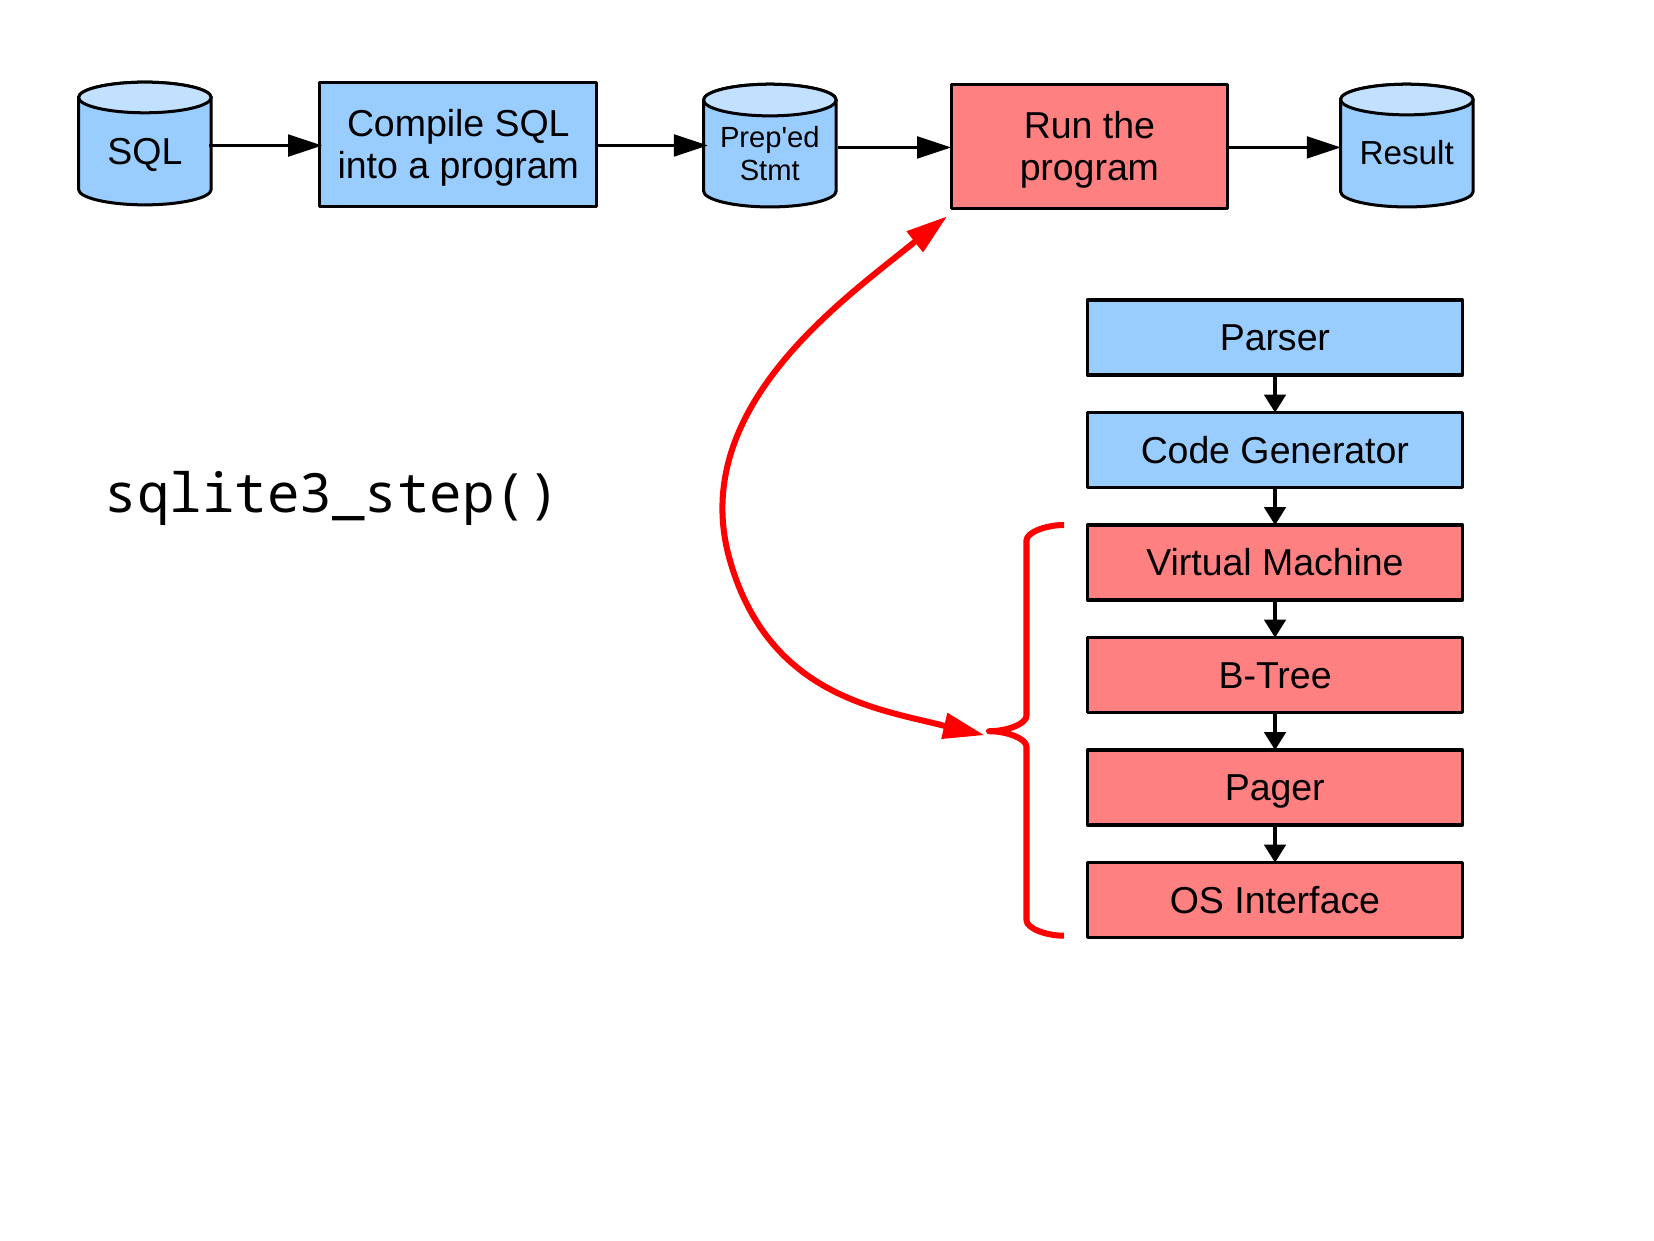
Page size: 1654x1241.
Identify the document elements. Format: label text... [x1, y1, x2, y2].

text_box OS Interface [1087, 862, 1463, 938]
text_box Prep'ed Stmt [703, 101, 837, 207]
text_box B-Tree [1087, 637, 1463, 713]
text_box SQL [78, 98, 212, 205]
text_box Run the program [951, 84, 1228, 209]
text_box 255 [703, 84, 837, 116]
text_box Result [1340, 100, 1474, 207]
text_box Virtual Machine [1087, 525, 1463, 601]
text_box 254 [78, 82, 212, 113]
text_box Code Generator [1087, 412, 1463, 488]
text_box Compile SQL into a program [319, 82, 597, 207]
text_box 2288+256*A1+A2 [1340, 84, 1474, 115]
text_box sqlite3_step() [90, 447, 579, 526]
text_box Pager [1087, 750, 1463, 826]
text_box Parser [1087, 300, 1463, 376]
